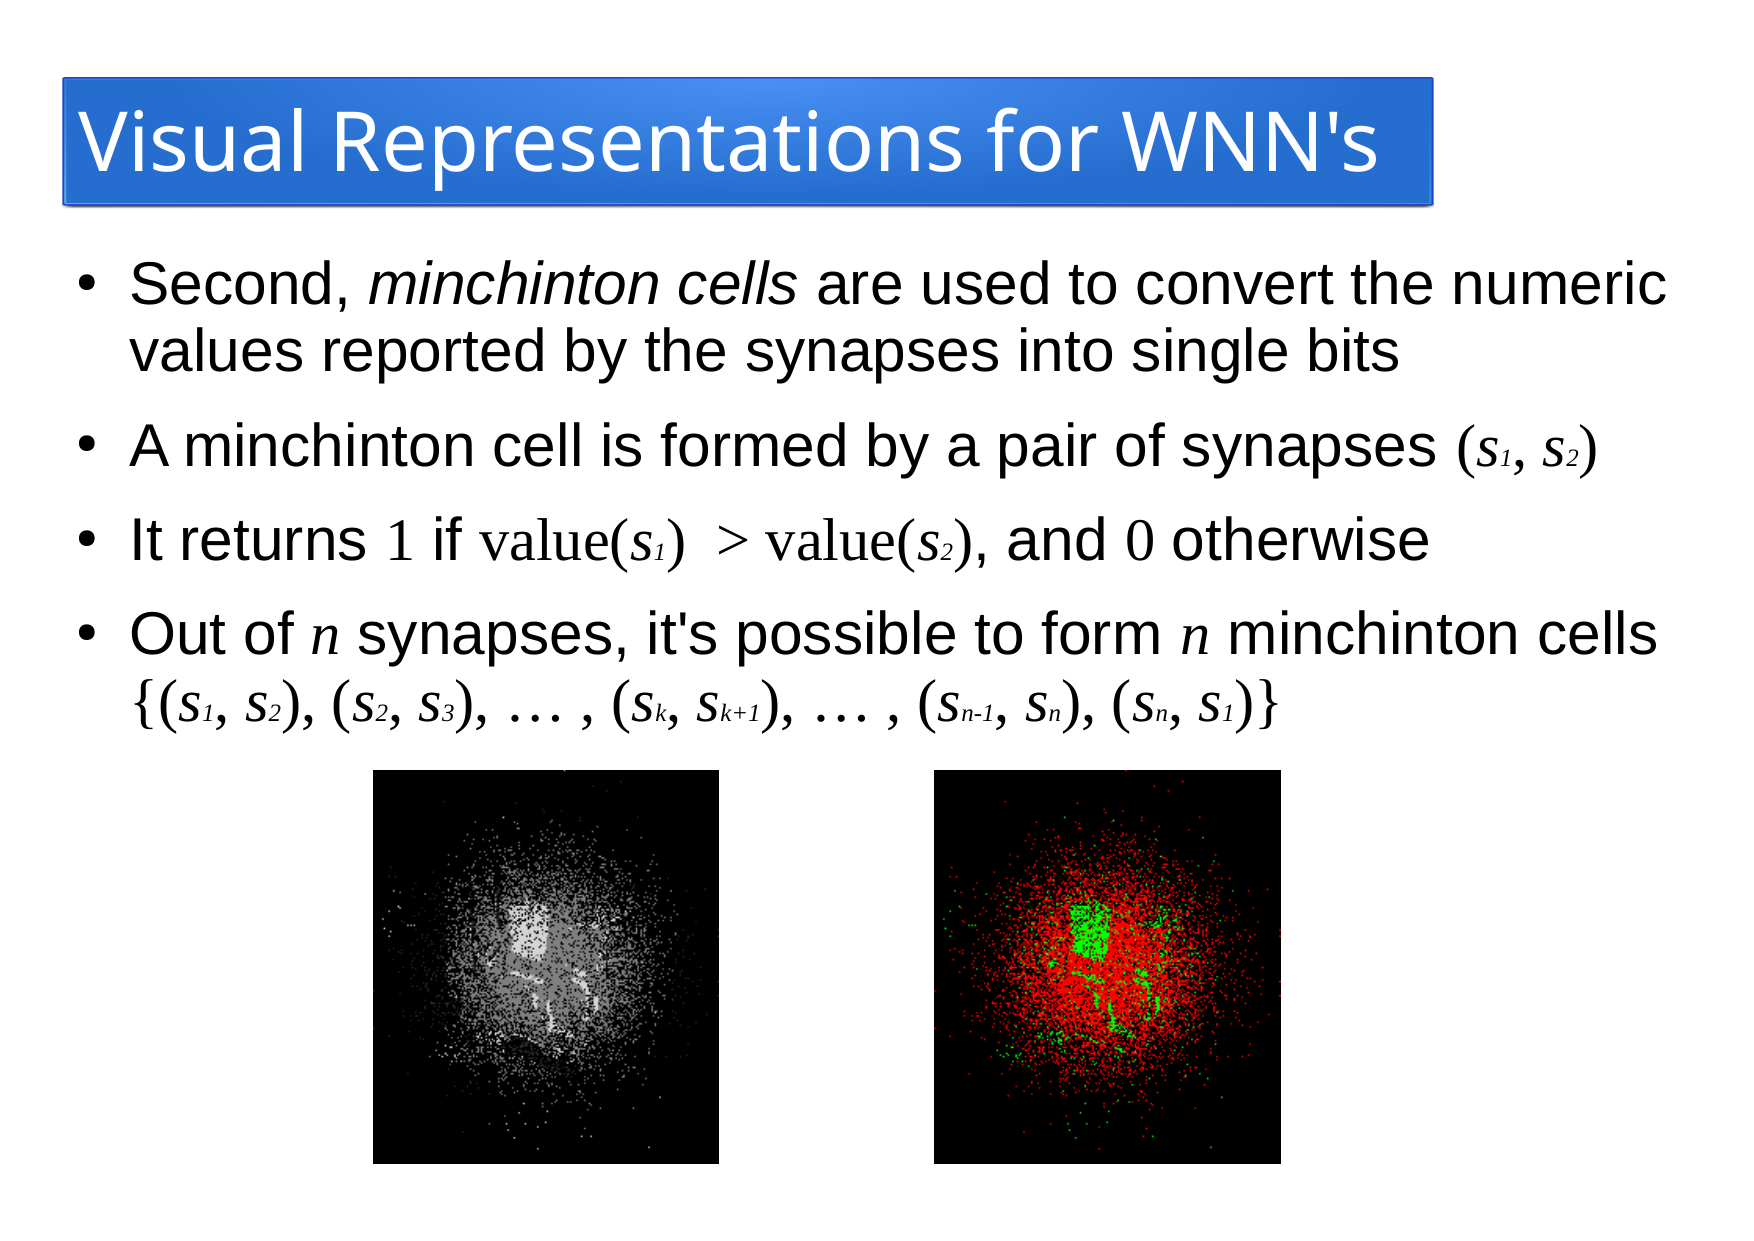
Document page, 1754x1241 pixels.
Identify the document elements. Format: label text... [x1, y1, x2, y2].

picture [934, 770, 1281, 1164]
title Visual Representations for WNN's [78, 80, 1429, 198]
list Second, minchinton cells are used to convert the numeric values reported by the synapses into single bits A minchinton cell is formed by a pair of synapses (s1, s2) It returns 1 if value(s1) > value(s2), and 0 otherwise Out of n synapses, it's possible to form n minchinton cells {(s1, s2), (s2, s3), … , (sk, sk+1), … , (sn-1, sn), (sn, s1)} [58, 249, 1696, 768]
picture [58, 77, 1439, 209]
picture [373, 770, 719, 1165]
